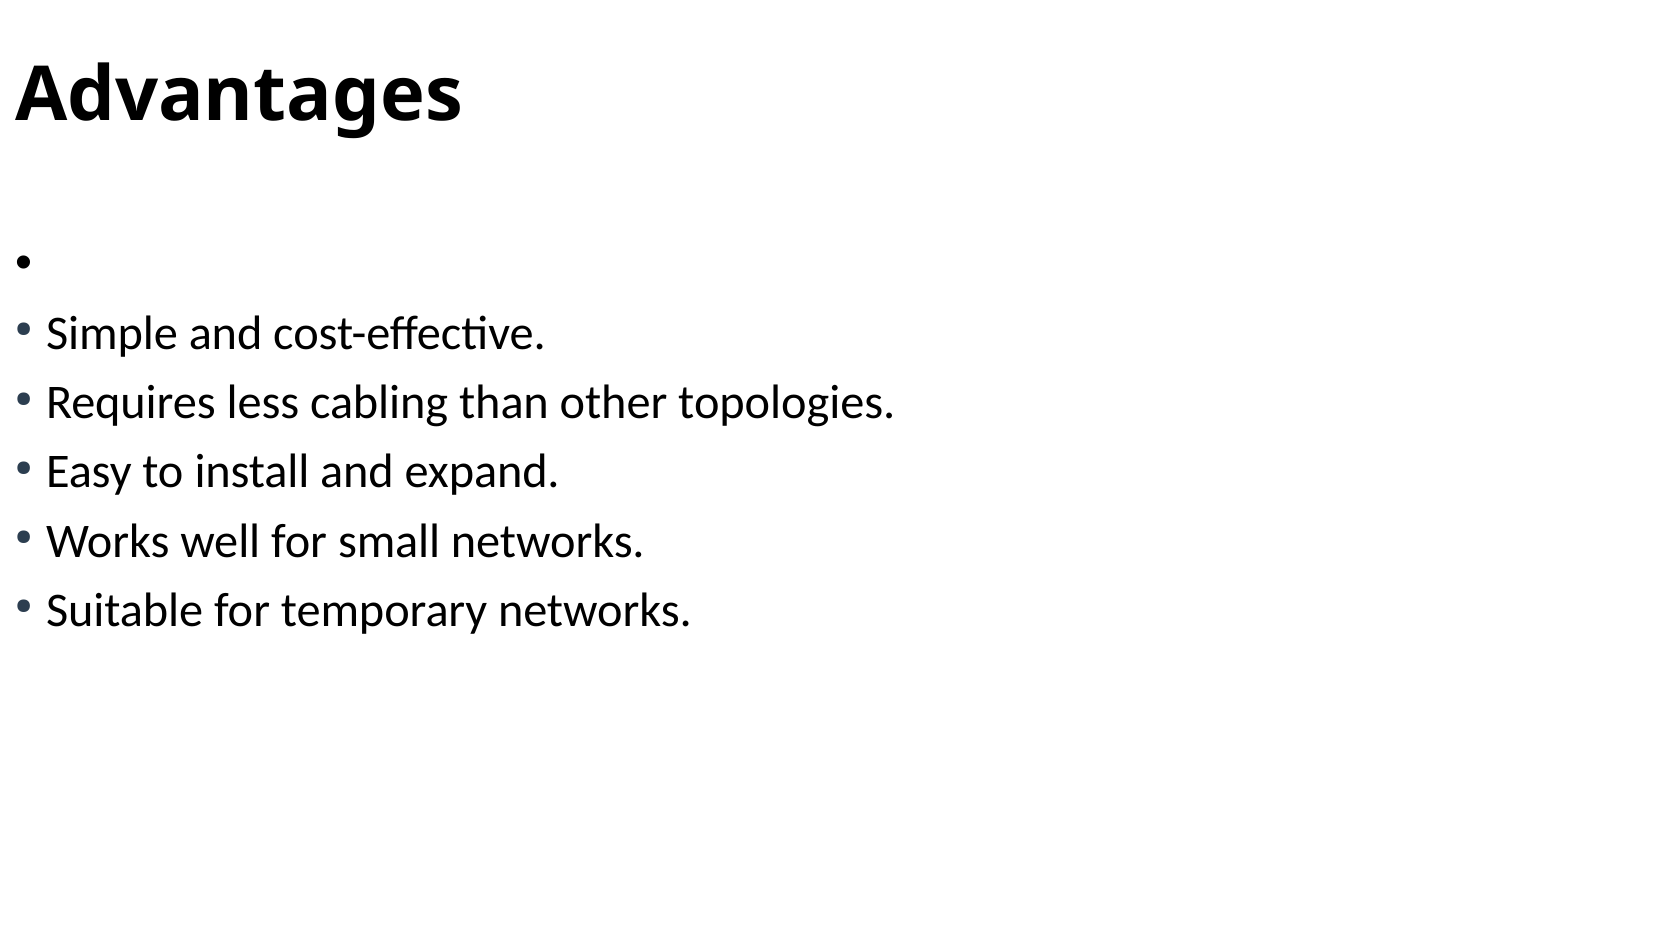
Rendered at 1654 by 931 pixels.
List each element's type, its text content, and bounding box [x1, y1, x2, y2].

list Simple and cost-effective. Requires less cabling than other topologies. Easy to install and expand. Works well for small networks. Suitable for temporary networks. [0, 225, 1536, 846]
title Advantages [0, 36, 1536, 155]
